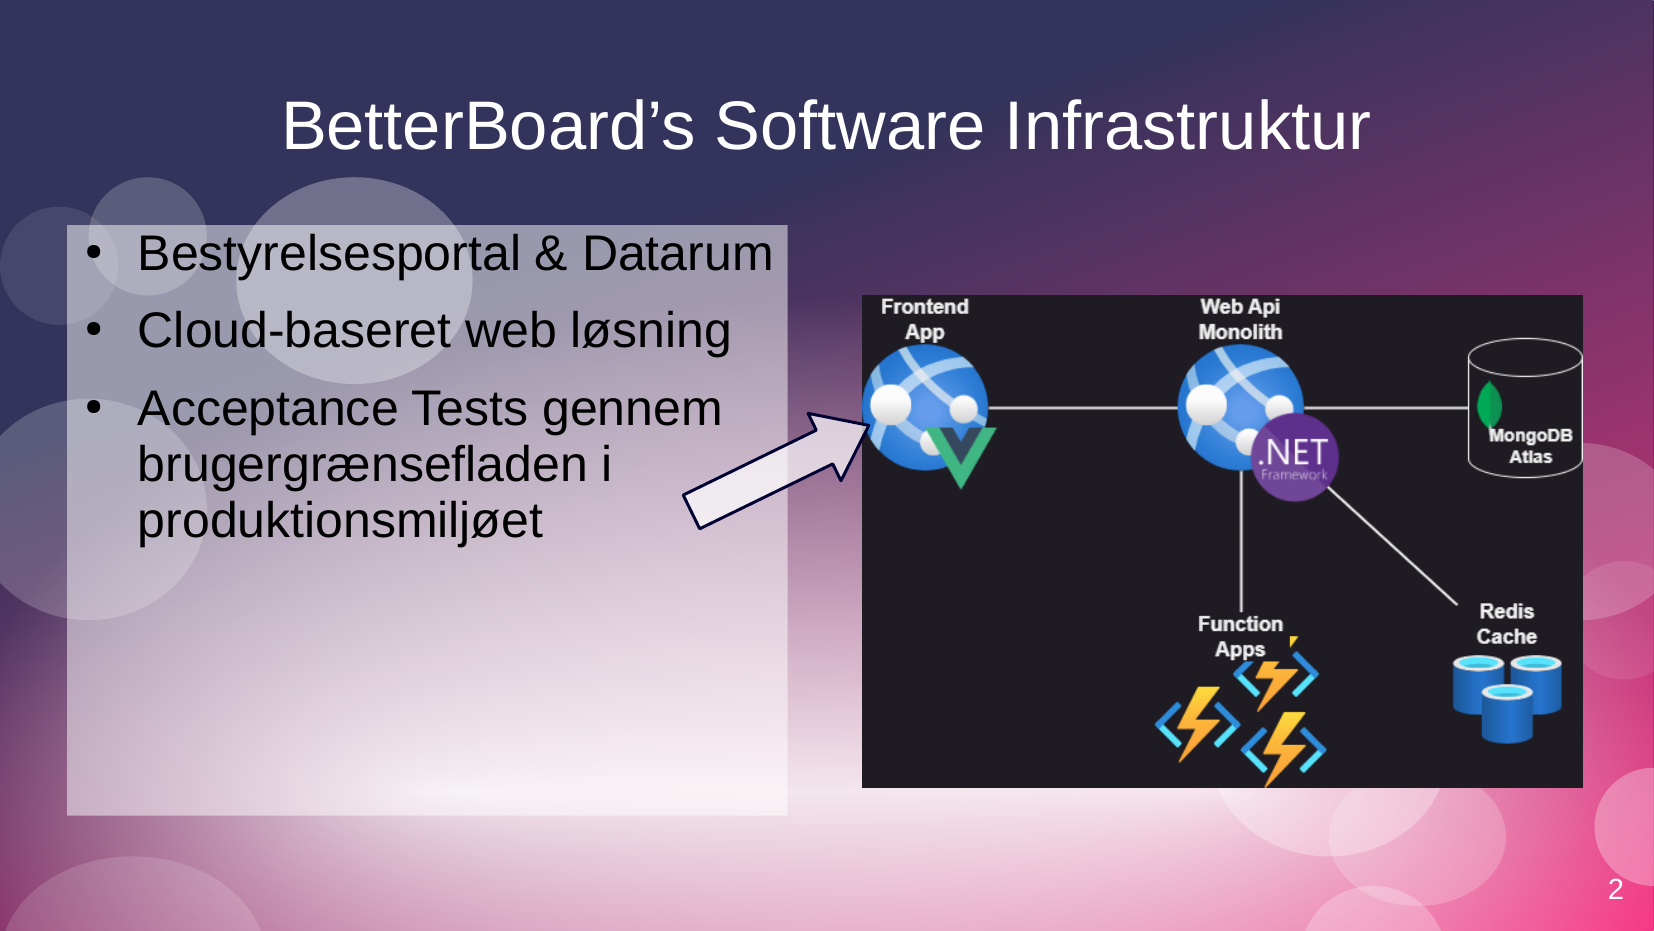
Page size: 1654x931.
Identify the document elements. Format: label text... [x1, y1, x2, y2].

title BetterBoard’s Software Infrastruktur [88, 44, 1565, 207]
list Bestyrelsesportal & Datarum Cloud-baseret web løsning Acceptance Tests gennem brugergrænsefladen i produktionsmiljøet [67, 225, 788, 816]
text_box [683, 413, 869, 529]
picture [862, 295, 1583, 788]
